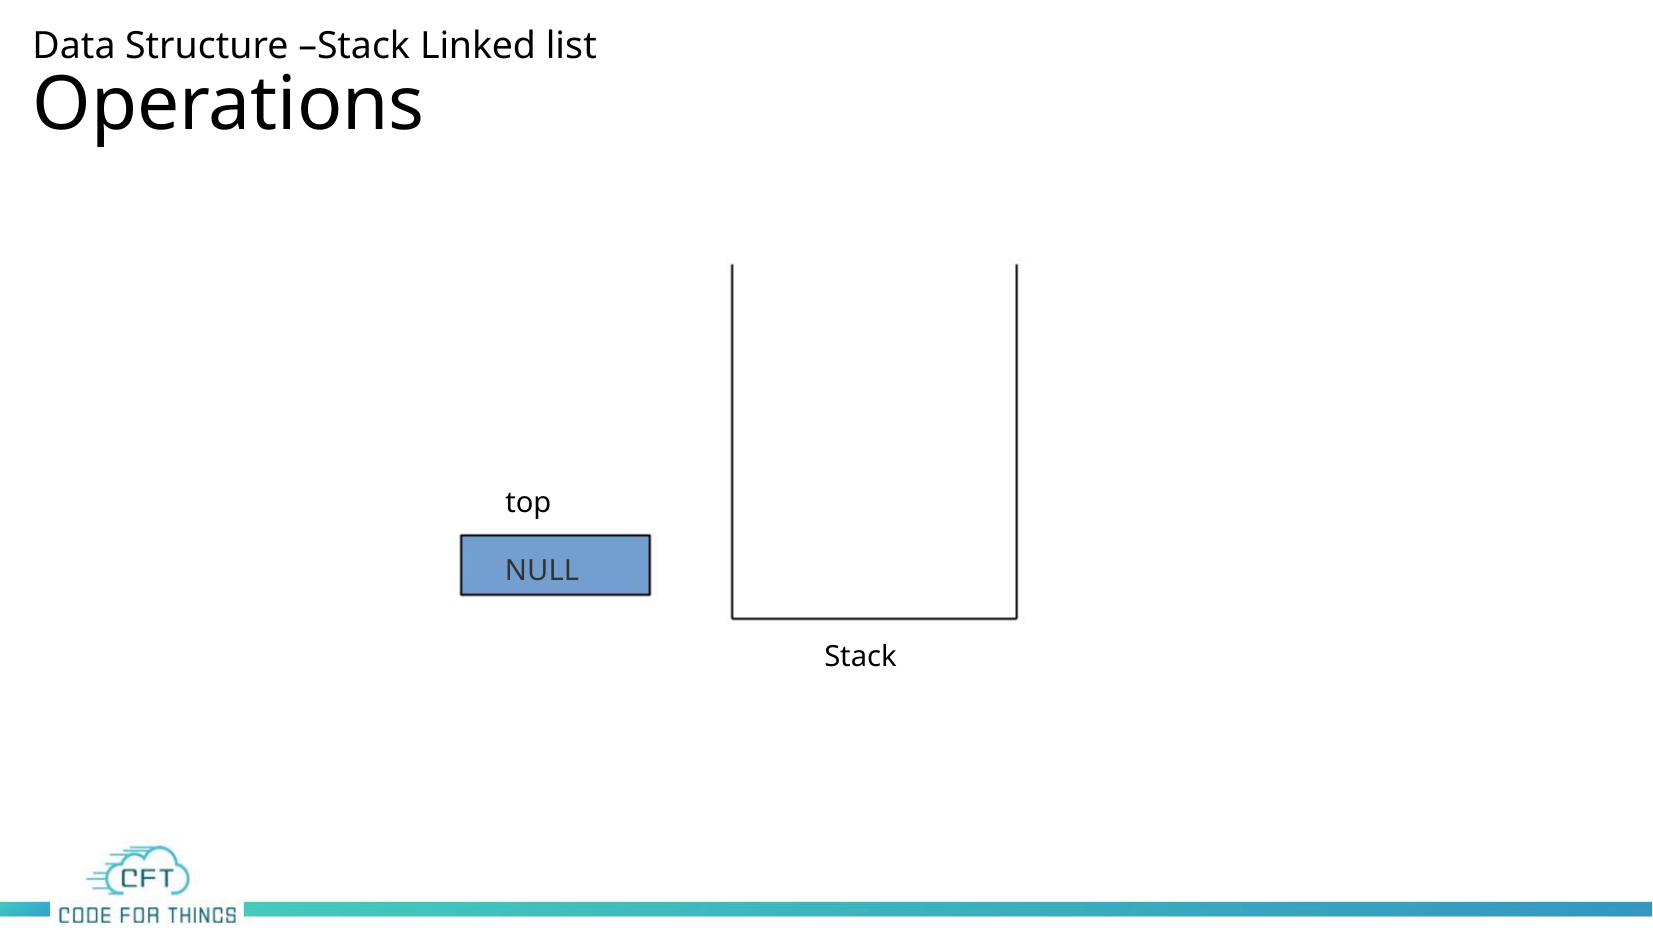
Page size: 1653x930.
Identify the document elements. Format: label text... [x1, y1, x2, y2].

text_box Data Structure –Stack Linked list Operations [32, 22, 669, 145]
text_box NULL [504, 552, 606, 587]
text_box top [538, 498, 547, 510]
text_box [0, 0, 1653, 930]
text_box top [505, 484, 579, 519]
text_box Stack [824, 638, 931, 673]
